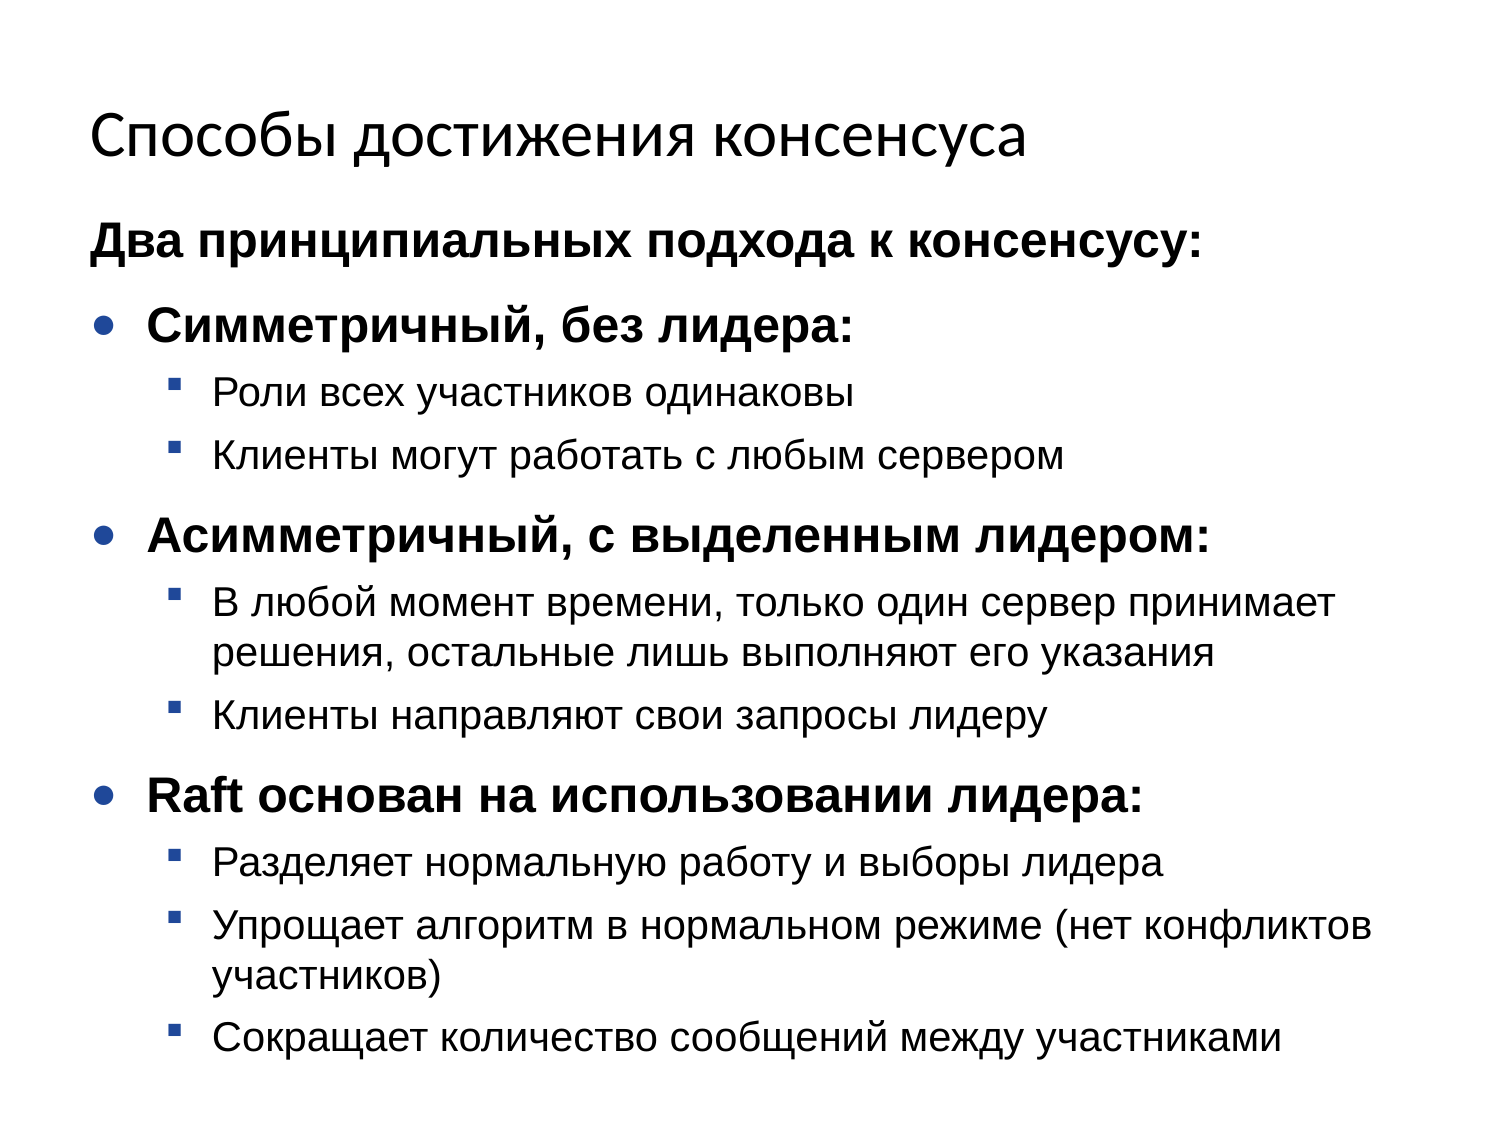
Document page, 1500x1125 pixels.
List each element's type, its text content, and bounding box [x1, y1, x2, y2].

title Способы достижения консенсуса [75, 79, 1425, 180]
list Два принципиальных подхода к консенсусу: Симметричный, без лидера: Роли всех участников одинаковы Клиенты могут работать с любым сервером Асимметричный, с выделенным лидером: В любой момент времени, только один сервер принимает решения, остальные лишь выполняют его указания Клиенты направляют свои запросы лидеру Raft основан на использовании лидера: Разделяет нормальную работу и выборы лидера Упрощает алгоритм в нормальном режиме (нет конфликтов участников) Сокращает количество сообщений между участниками [75, 200, 1425, 1005]
